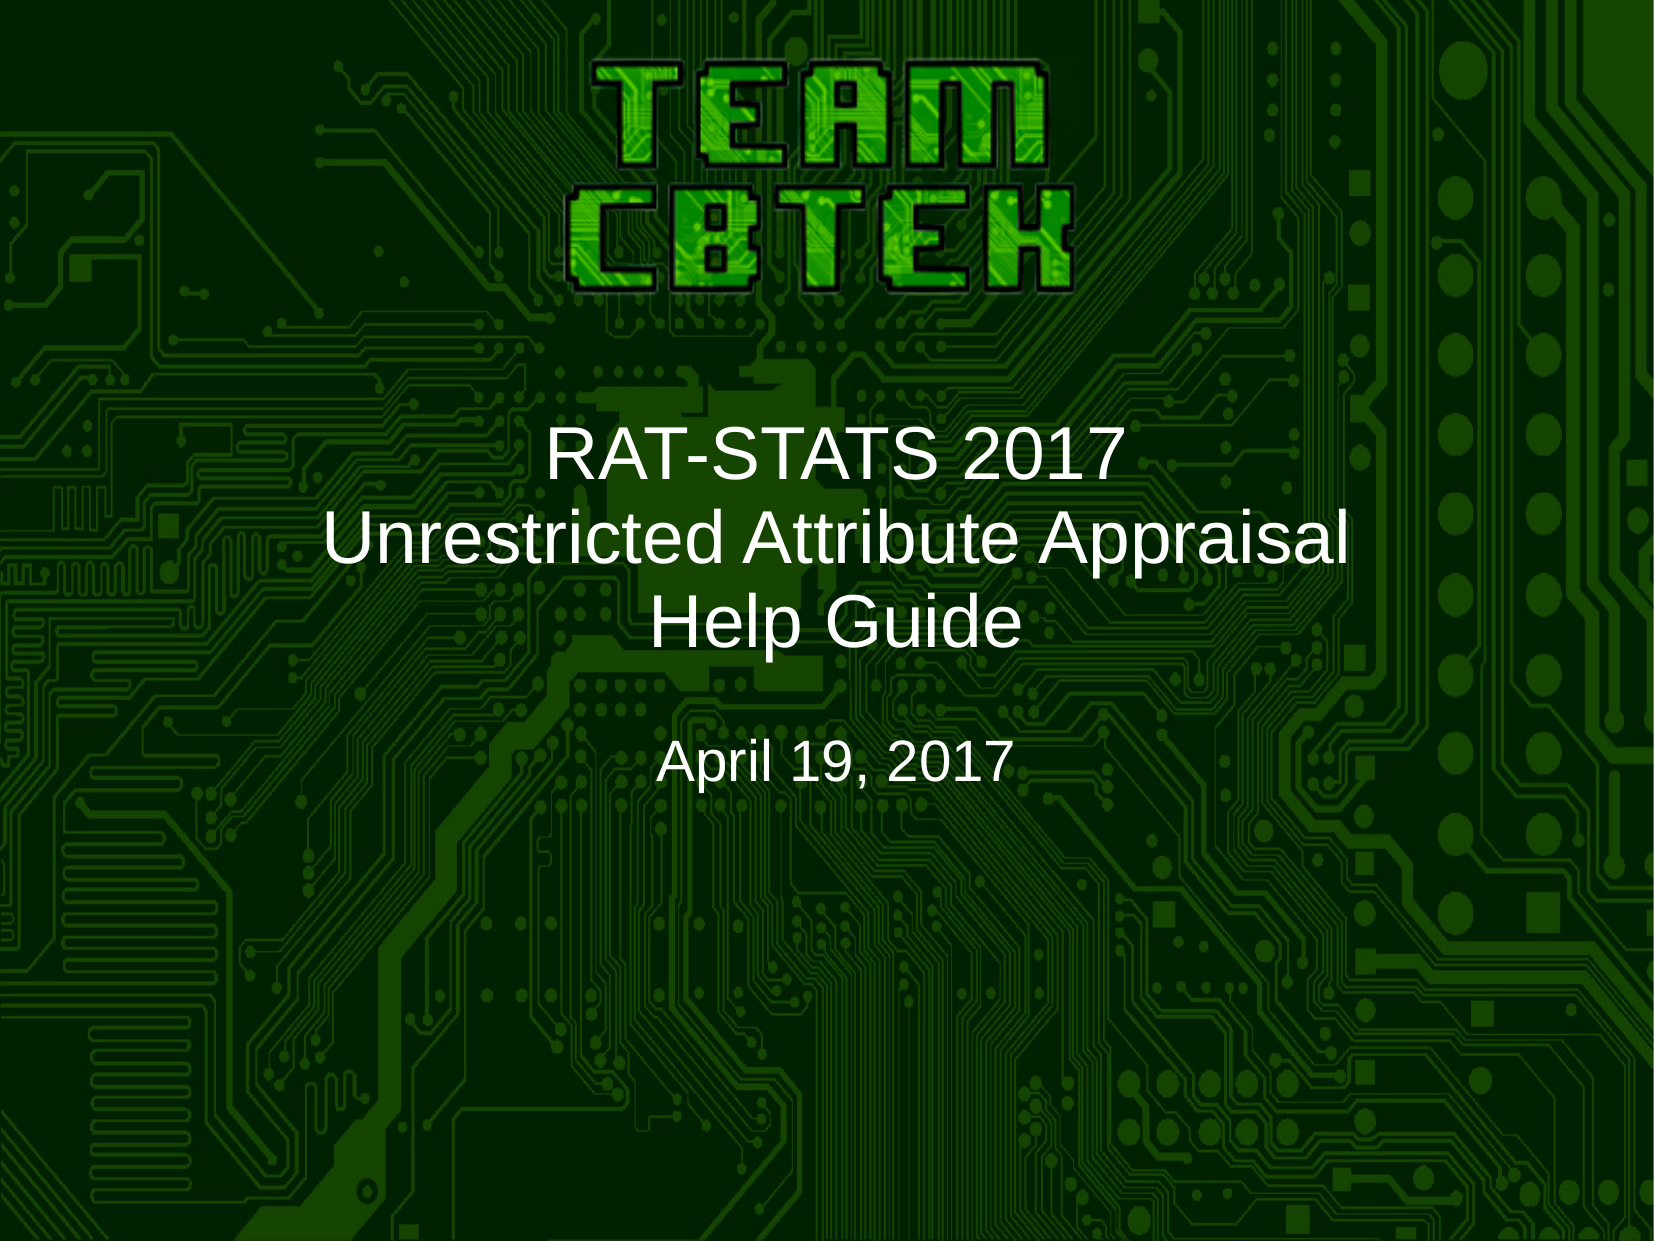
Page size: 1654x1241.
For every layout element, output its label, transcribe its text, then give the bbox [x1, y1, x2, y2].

title RAT-STATS 2017 Unrestricted Attribute Appraisal Help Guide April 19, 2017 [92, 411, 1581, 794]
picture [0, 0, 1654, 1241]
